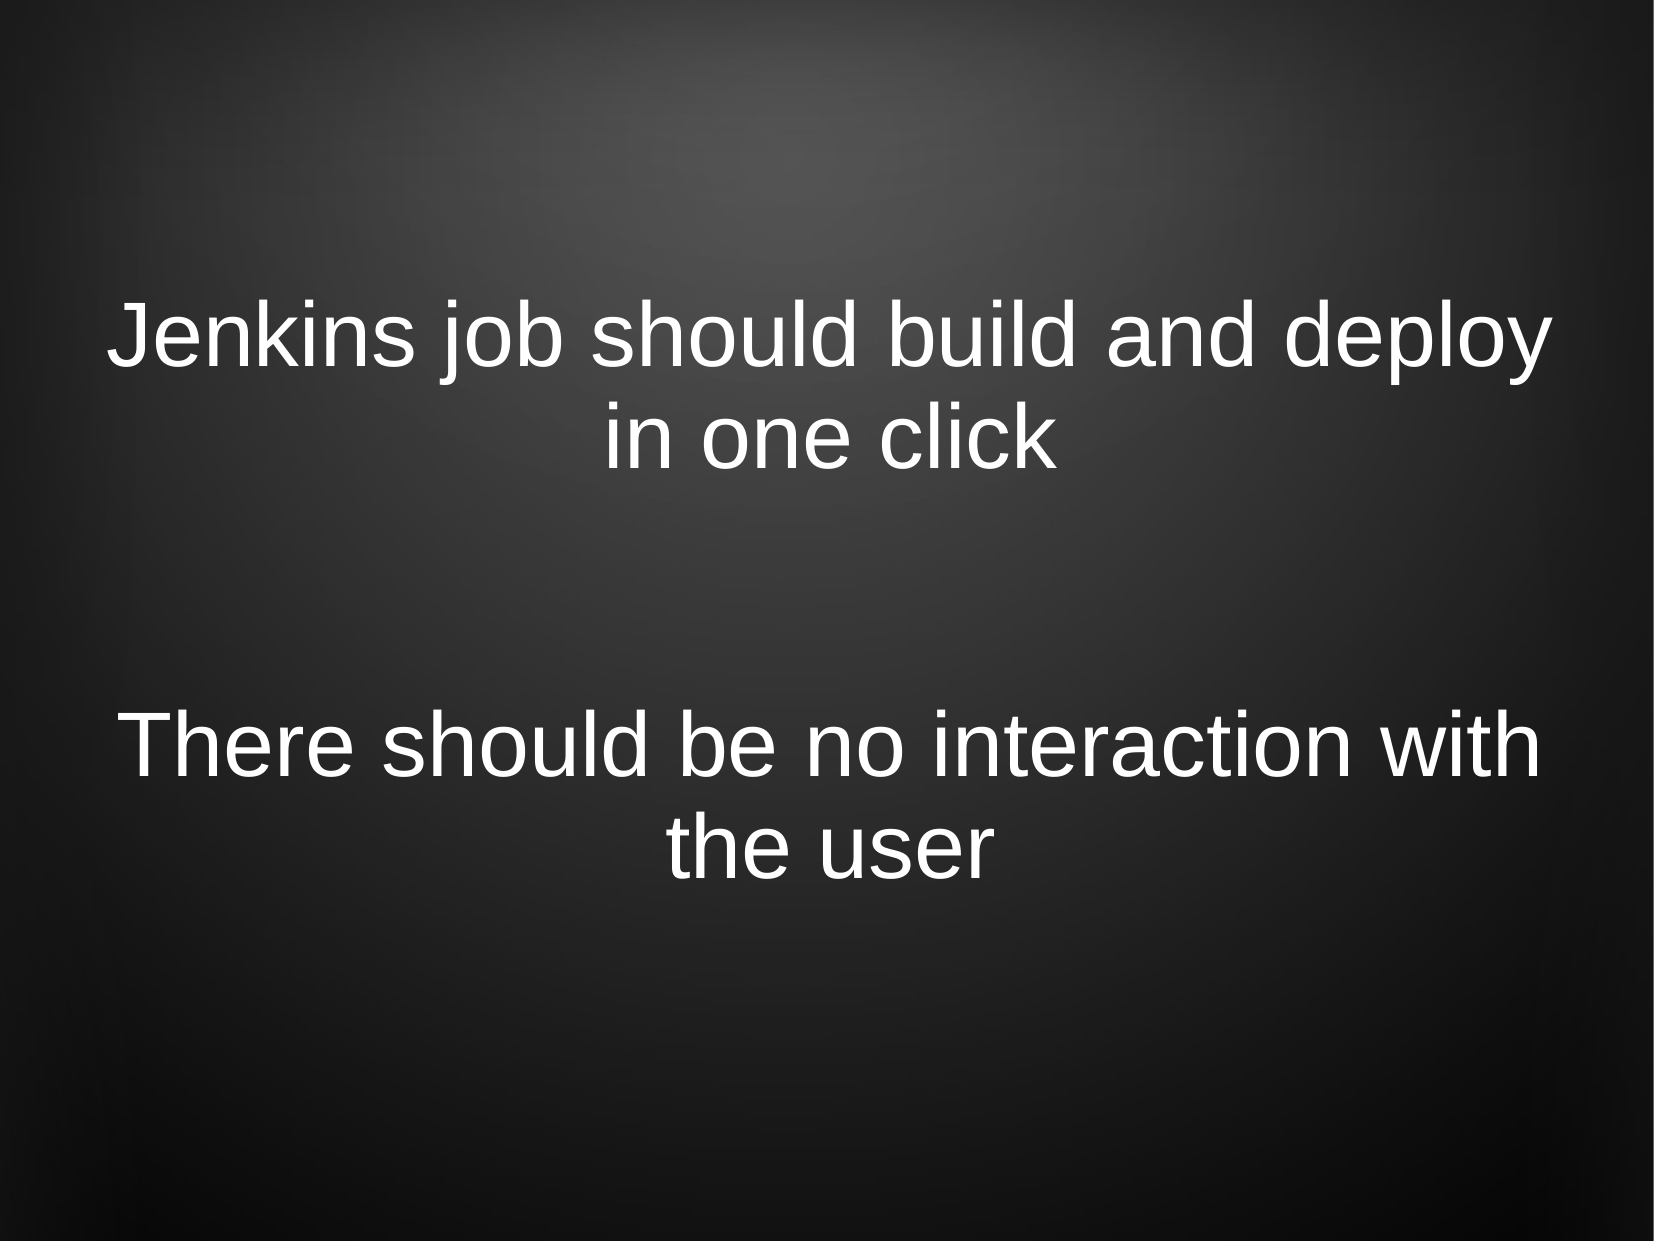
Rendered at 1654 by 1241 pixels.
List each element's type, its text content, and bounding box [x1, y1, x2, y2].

title Jenkins job should build and deploy in one click There should be no interaction with the user [86, 221, 1576, 961]
picture [0, 0, 1654, 1241]
